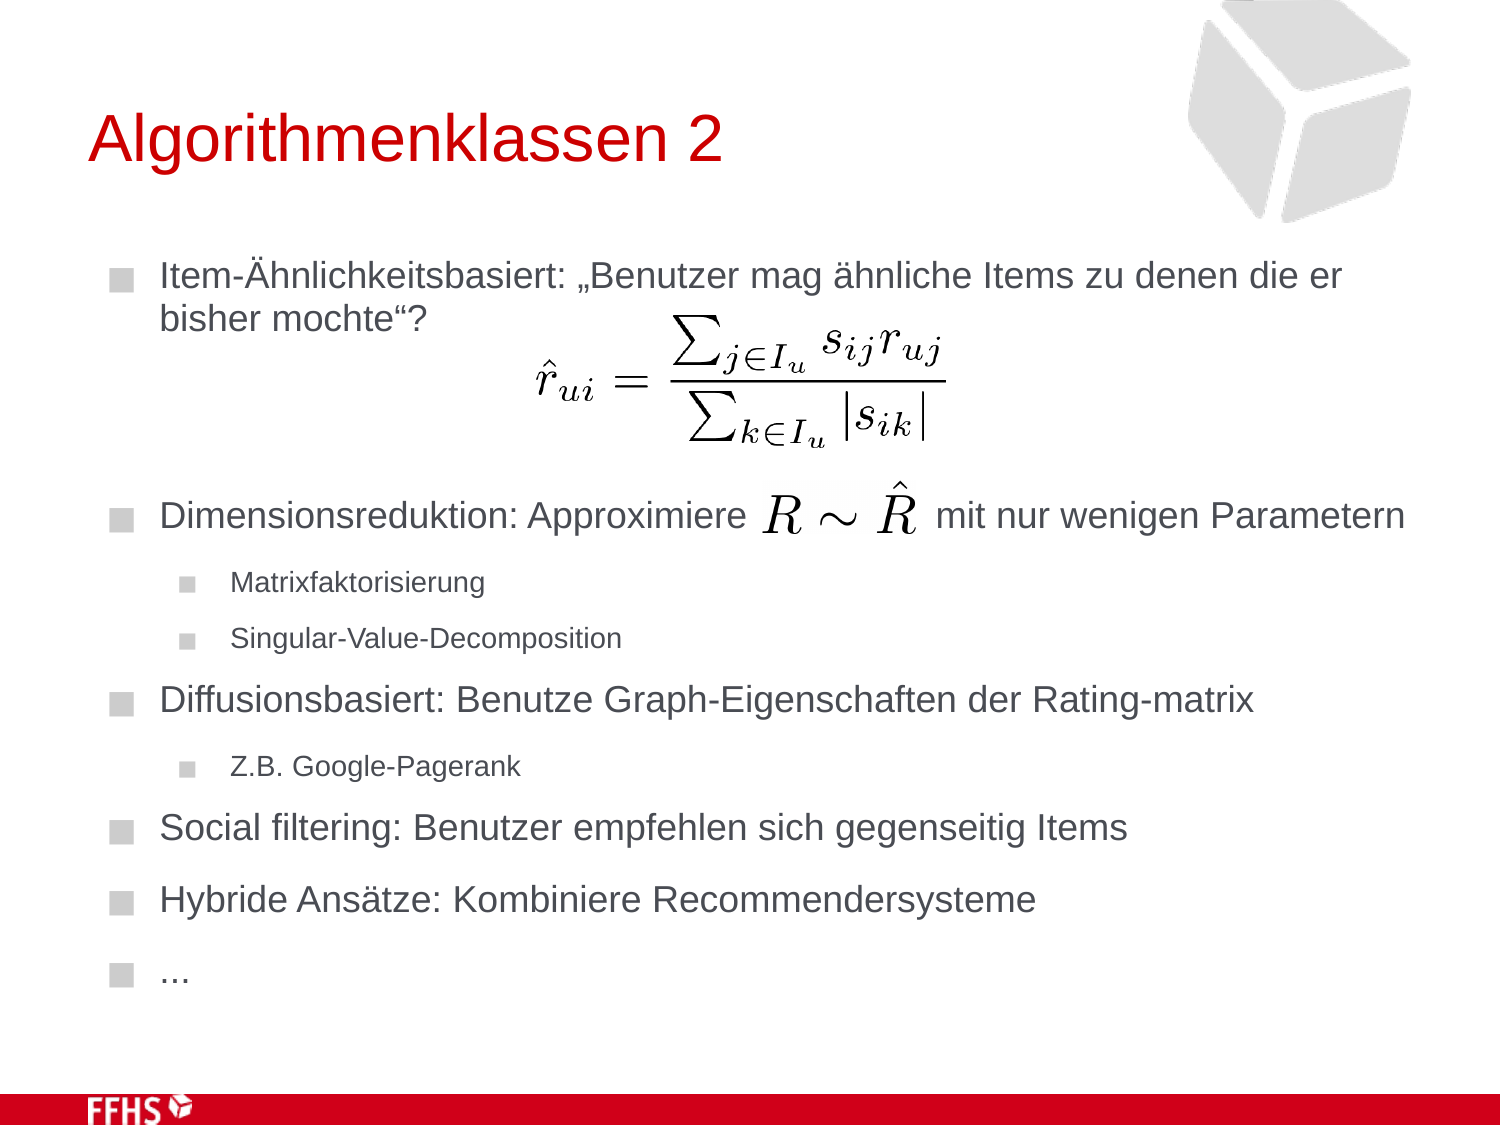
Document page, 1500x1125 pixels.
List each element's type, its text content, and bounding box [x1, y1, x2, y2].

title Algorithmenklassen 2 [88, 56, 1176, 220]
picture [0, 1094, 1500, 1125]
list Item-Ähnlichkeitsbasiert: „Benutzer mag ähnliche Items zu denen die er bisher mochte“? Dimensionsreduktion: Approximiere mit nur wenigen Parametern Matrixfaktorisierung Singular-Value-Decomposition Diffusionsbasiert: Benutze Graph-Eigenschaften der Rating-matrix Z.B. Google-Pagerank Social filtering: Benutzer empfehlen sich gegenseitig Items Hybride Ansätze: Kombiniere Recommendersysteme ... [88, 254, 1412, 1081]
picture [1188, 0, 1411, 223]
picture [536, 314, 946, 448]
picture [762, 480, 916, 534]
